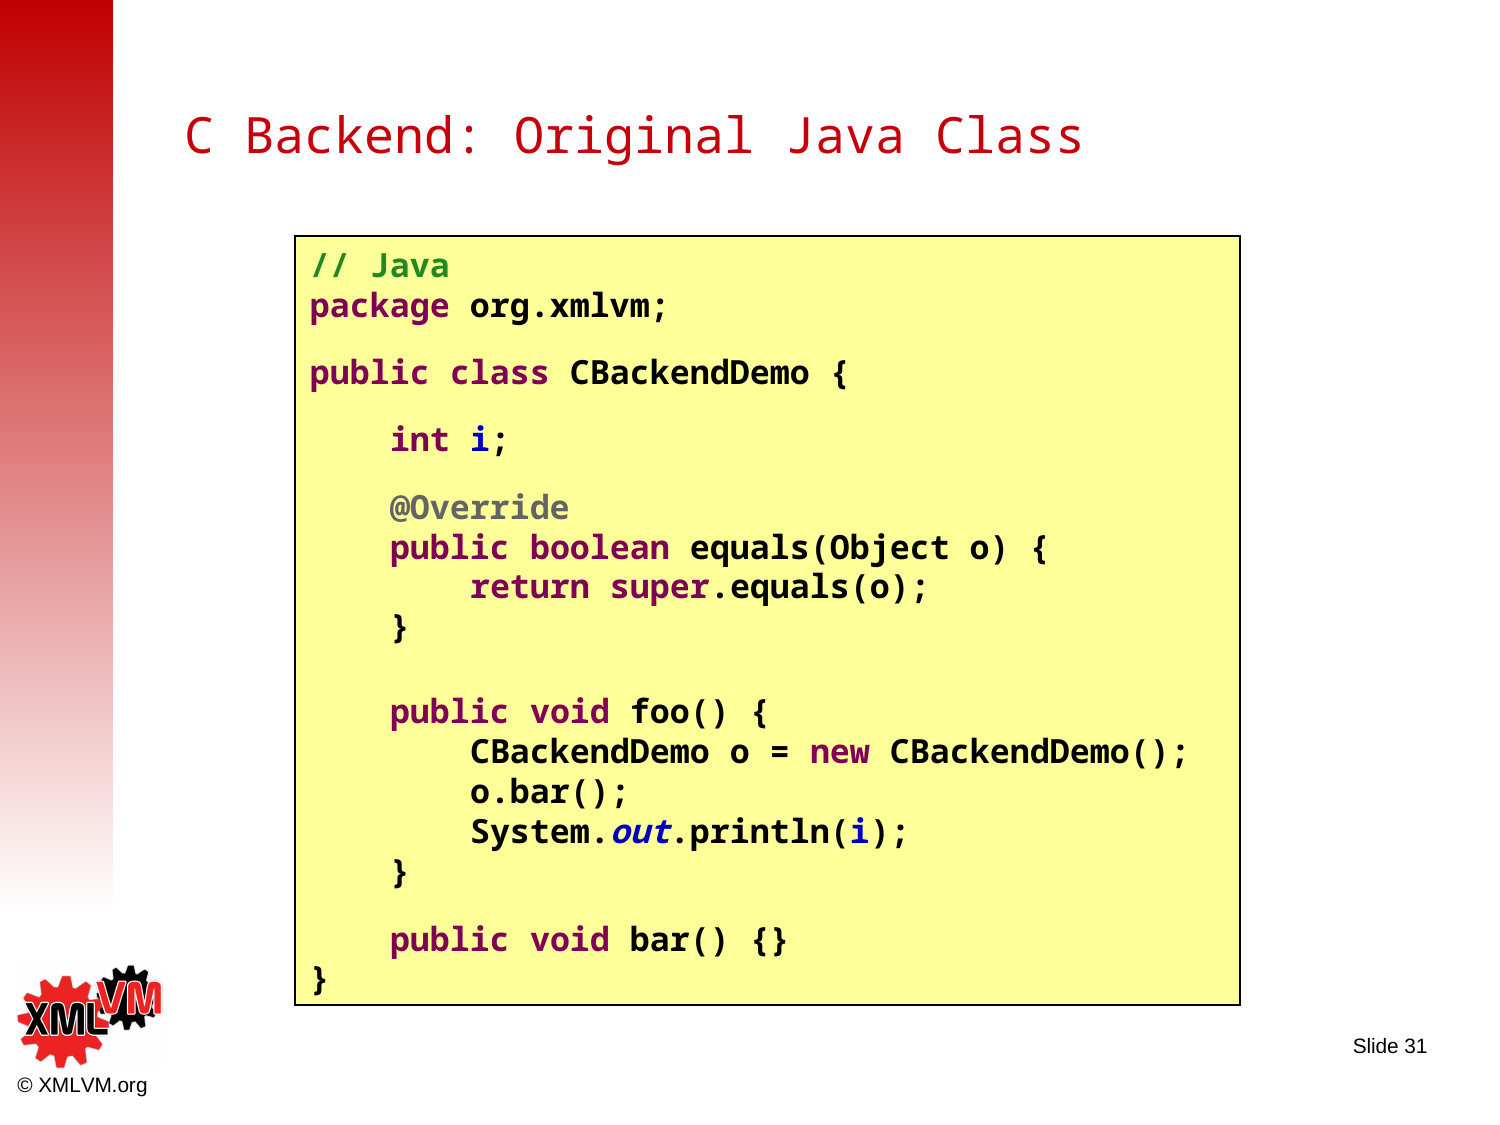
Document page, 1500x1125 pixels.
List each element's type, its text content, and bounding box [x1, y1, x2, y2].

text_box // Java package org.xmlvm; public class CBackendDemo { int i; @Override public boolean equals(Object o) { return super.equals(o); } public void foo() { CBackendDemo o = new CBackendDemo(); o.bar(); System.out.println(i); } public void bar() {} } [295, 236, 1241, 1006]
title C Backend: Original Java Class [170, 67, 1447, 207]
picture [16, 964, 164, 1069]
